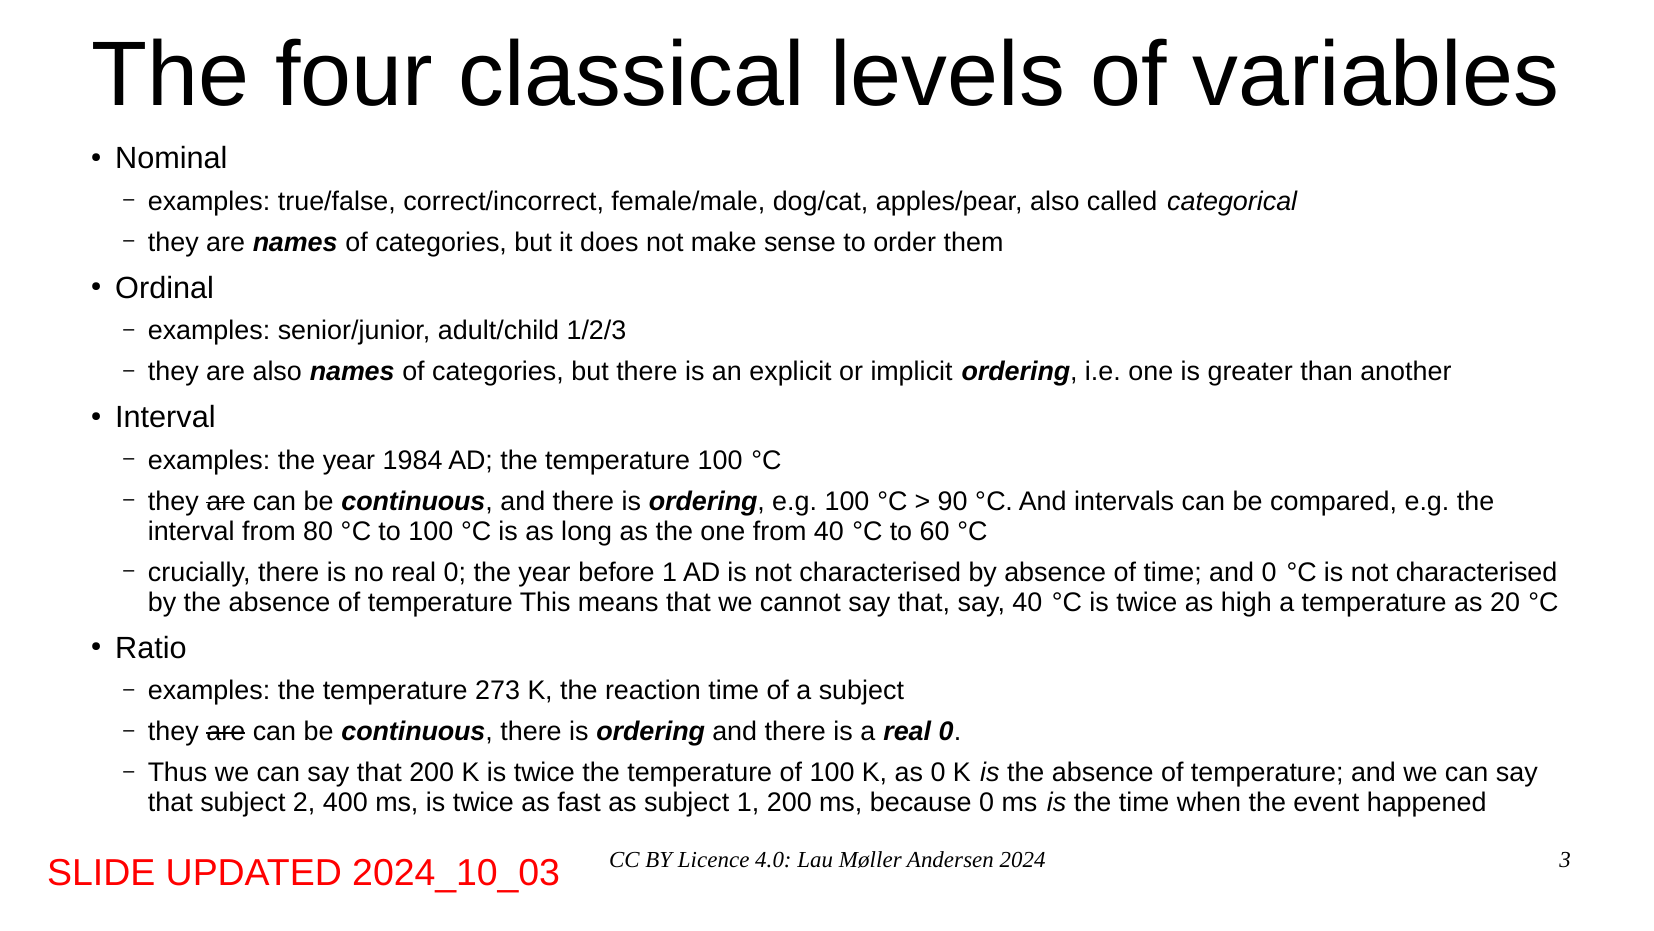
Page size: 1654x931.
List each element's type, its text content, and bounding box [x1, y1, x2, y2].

text_box SLIDE UPDATED 2024_10_03 [32, 844, 593, 931]
title The four classical levels of variables [82, 0, 1571, 140]
list Nominal examples: true/false, correct/incorrect, female/male, dog/cat, apples/pear, also called categorical they are names of categories, but it does not make sense to order them Ordinal examples: senior/junior, adult/child 1/2/3 they are also names of categories, but there is an explicit or implicit ordering, i.e. one is greater than another Interval examples: the year 1984 AD; the temperature 100 °C they are can be continuous, and there is ordering, e.g. 100 °C > 90 °C. And intervals can be compared, e.g. the interval from 80 °C to 100 °C is as long as the one from 40 °C to 60 °C crucially, there is no real 0; the year before 1 AD is not characterised by absence of time; and 0 °C is not characterised by the absence of temperature This means that we cannot say that, say, 40 °C is twice as high a temperature as 20 °C Ratio examples: the temperature 273 K, the reaction time of a subject they are can be continuous, there is ordering and there is a real 0. Thus we can say that 200 K is twice the temperature of 100 K, as 0 K is the absence of temperature; and we can say that subject 2, 400 ms, is twice as fast as subject 1, 200 ms, because 0 ms is the time when the event happened [82, 140, 1571, 821]
